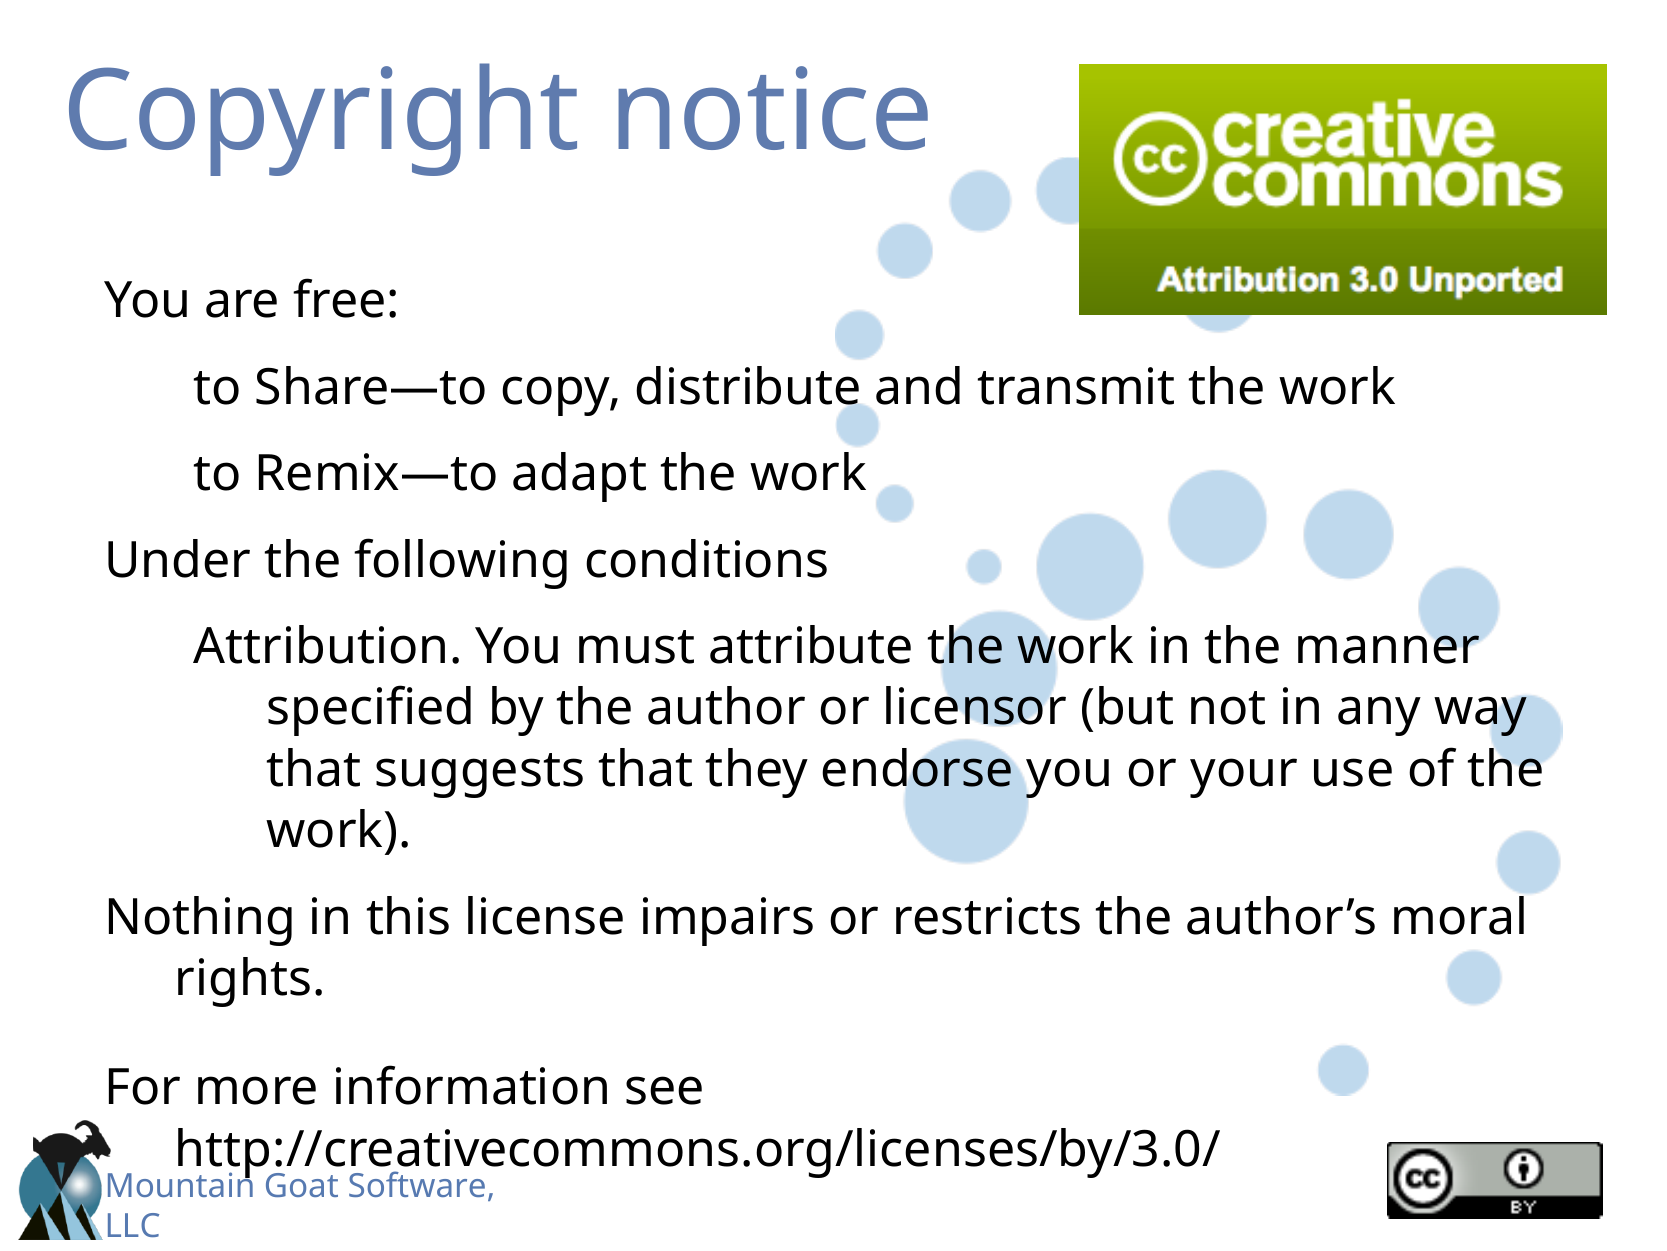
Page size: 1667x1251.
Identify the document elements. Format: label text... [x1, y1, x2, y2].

list You are free: to Share―to copy, distribute and transmit the work to Remix―to adapt the work Under the following conditions Attribution. You must attribute the work in the manner specified by the author or licensor (but not in any way that suggests that they endorse you or your use of the work). Nothing in this license impairs or restricts the author’s moral rights. For more information see http://creativecommons.org/licenses/by/3.0/ [56, 262, 1609, 1183]
picture [1387, 1183, 1603, 1219]
title Copyright notice [56, 18, 1609, 194]
picture [835, 64, 1607, 315]
picture [18, 1120, 111, 1240]
